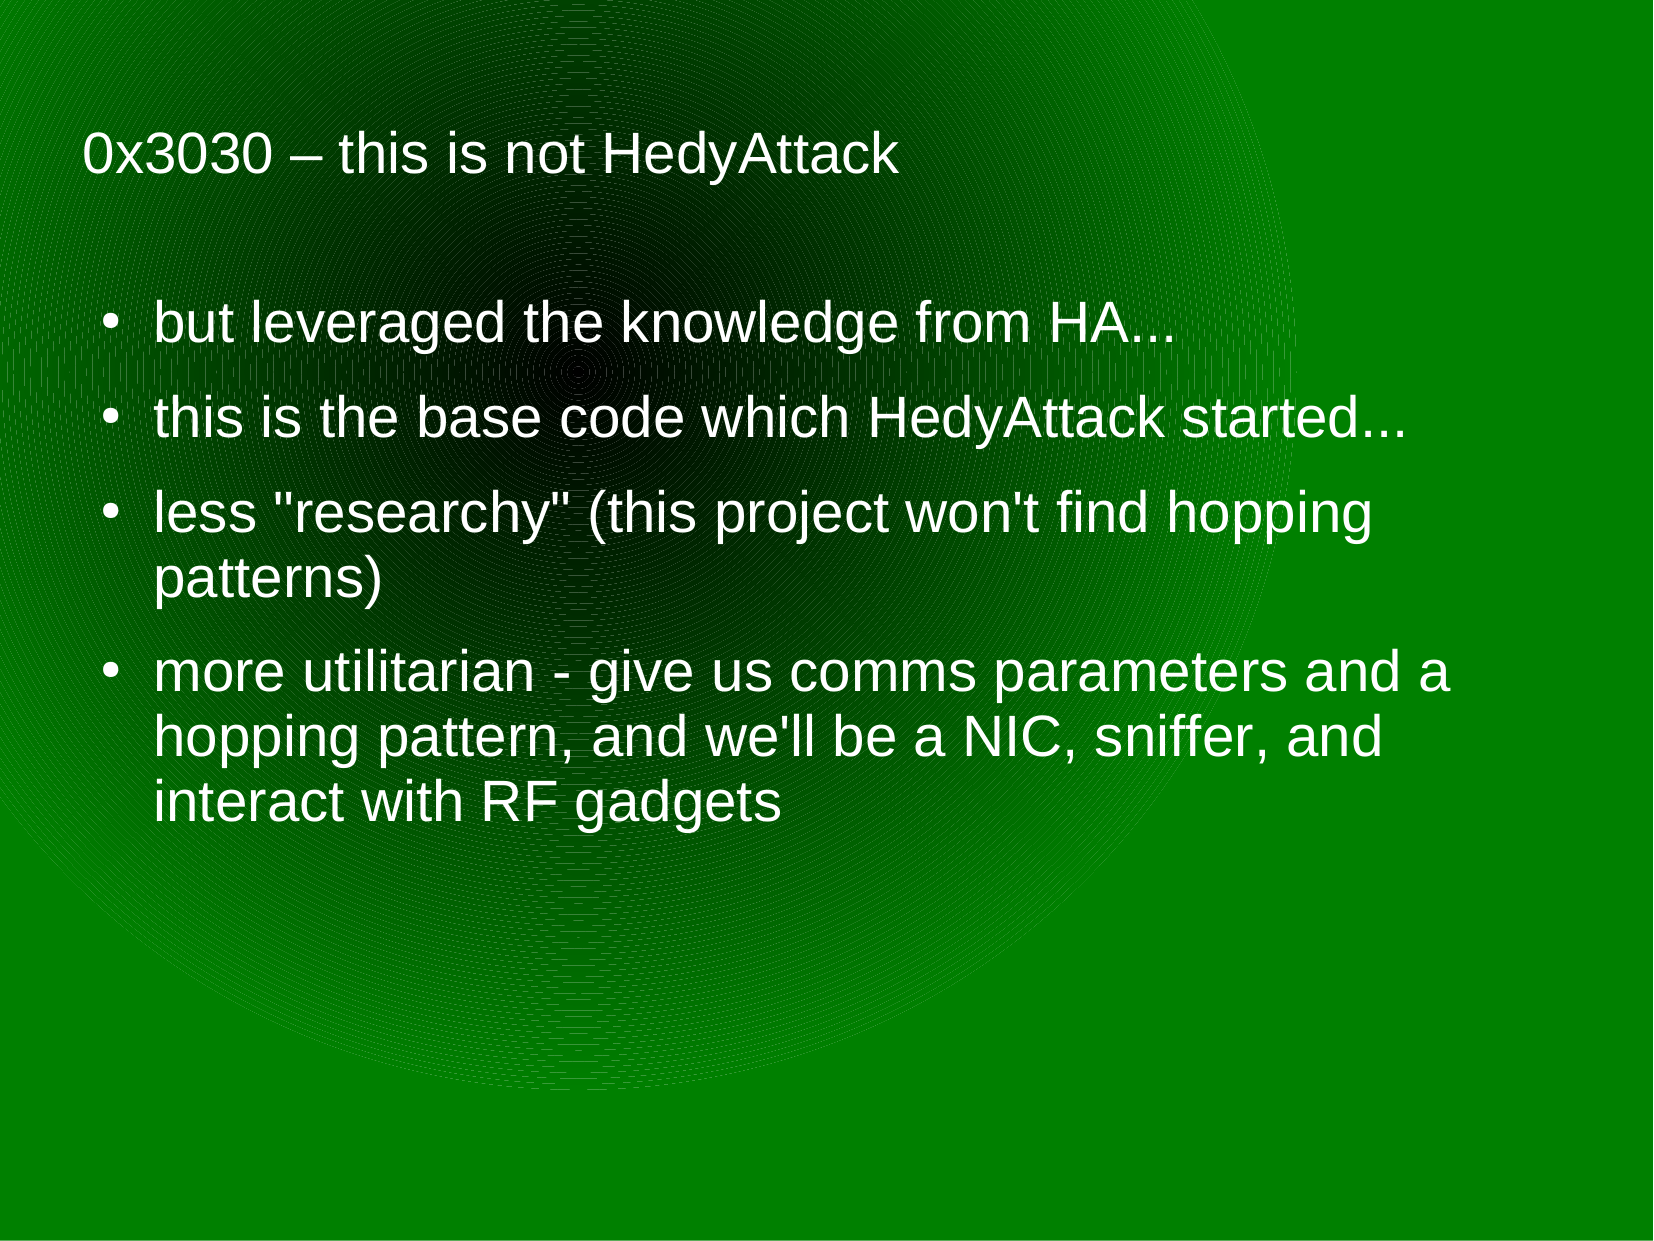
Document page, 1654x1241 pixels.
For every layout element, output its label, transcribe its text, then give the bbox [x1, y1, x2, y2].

list but leveraged the knowledge from HA... this is the base code which HedyAttack started... less "researchy" (this project won't find hopping patterns) more utilitarian - give us comms parameters and a hopping pattern, and we'll be a NIC, sniffer, and interact with RF gadgets [82, 290, 1571, 1109]
title 0x3030 – this is not HedyAttack [82, 49, 1571, 257]
